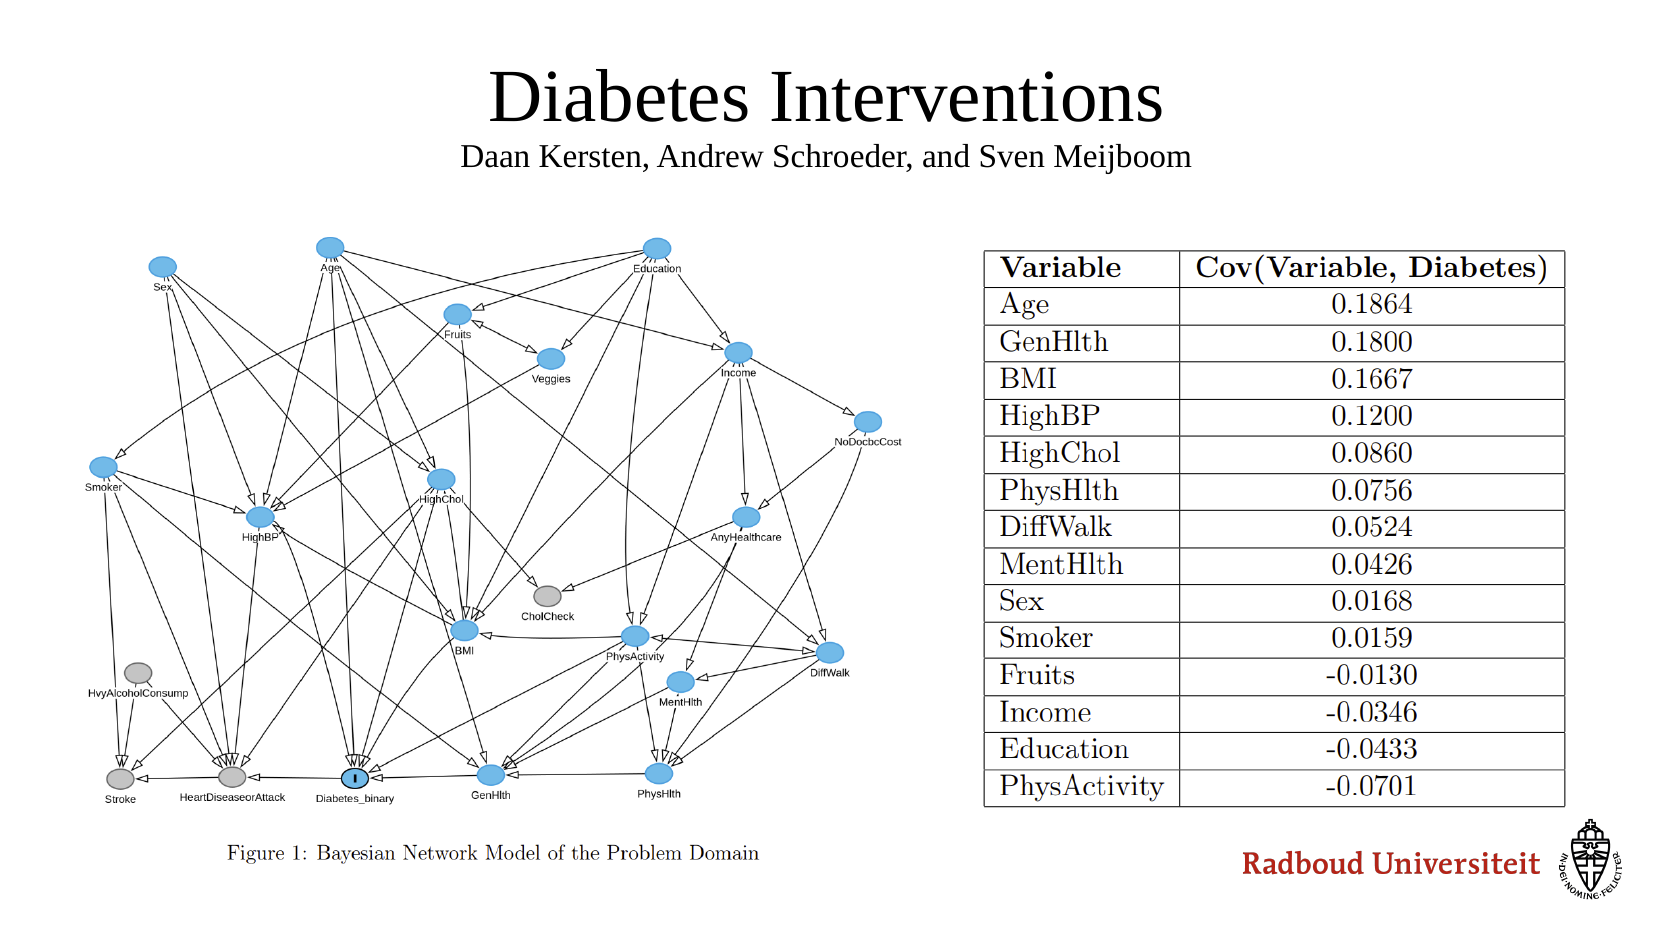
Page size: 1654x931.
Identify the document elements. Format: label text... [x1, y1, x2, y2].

picture [59, 192, 917, 879]
picture [951, 236, 1654, 931]
title Diabetes Interventions Daan Kersten, Andrew Schroeder, and Sven Meijboom [82, 37, 1571, 193]
